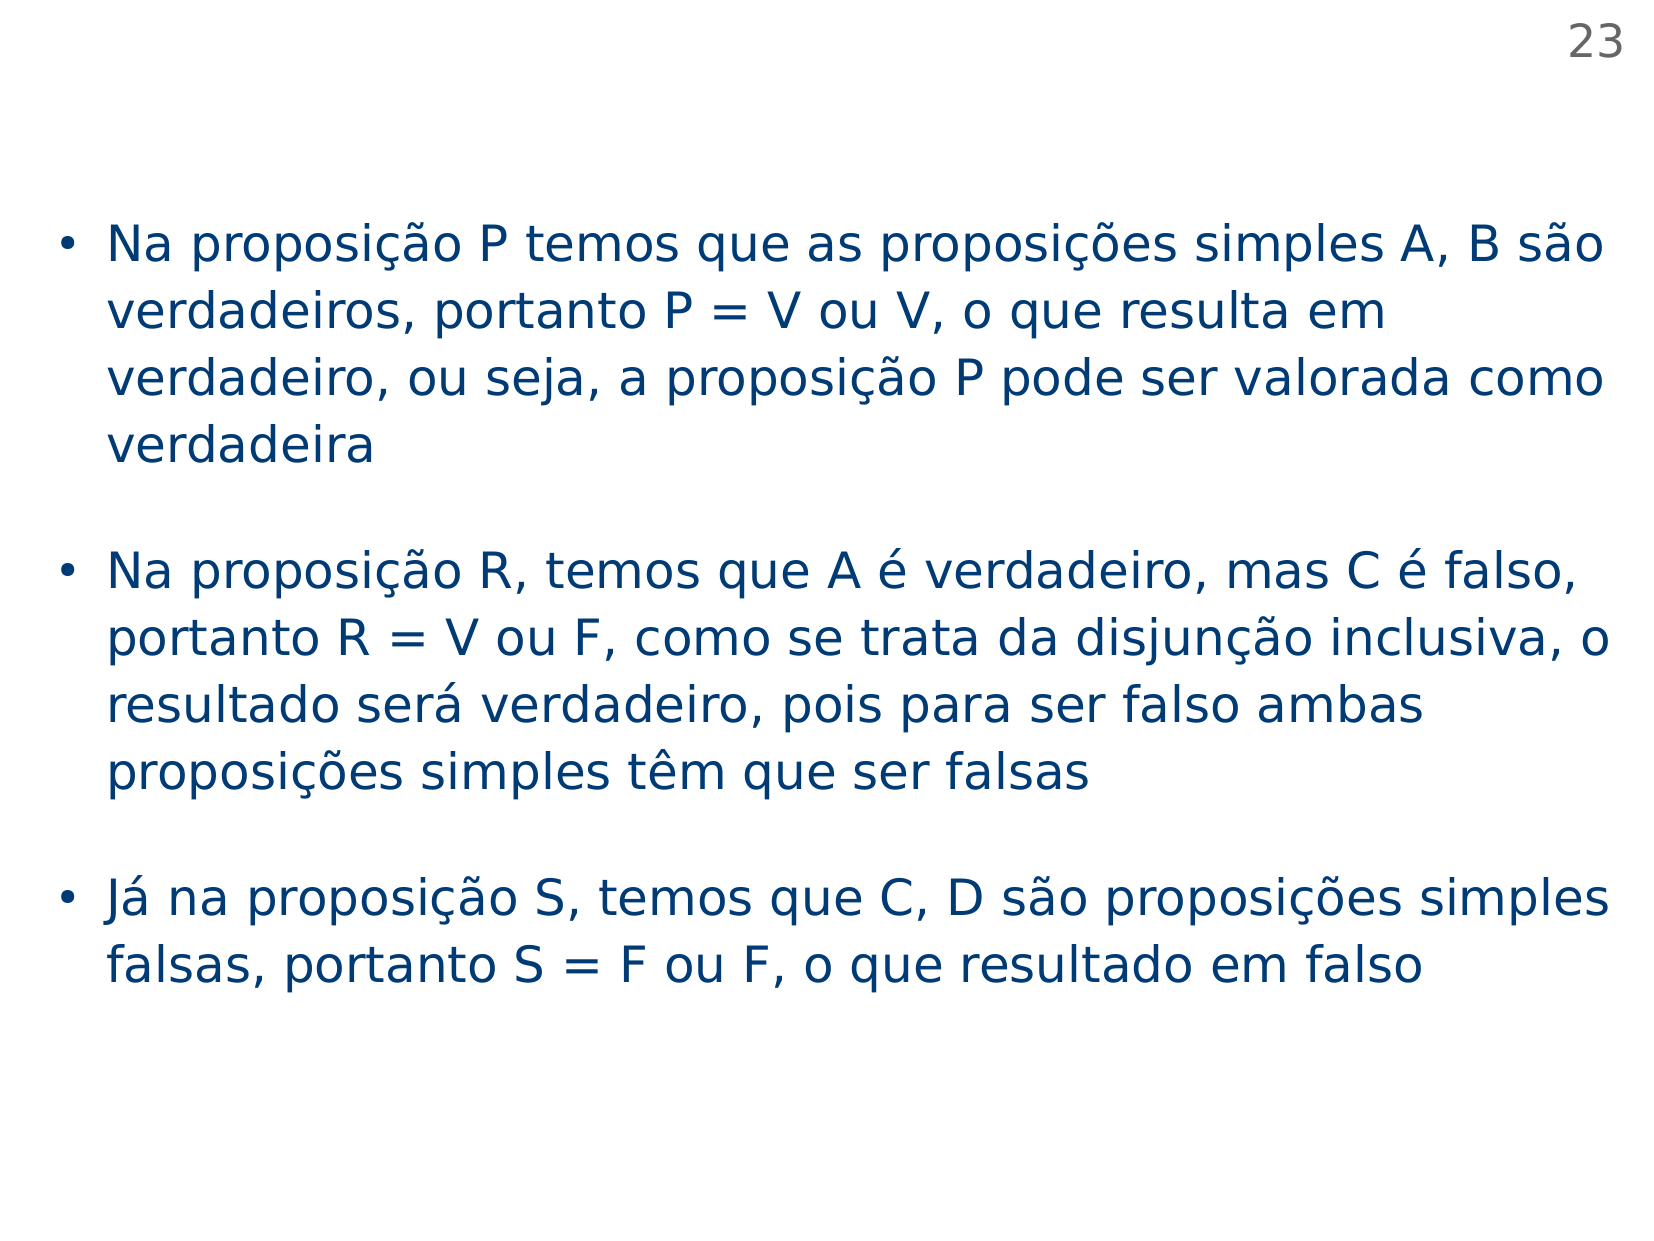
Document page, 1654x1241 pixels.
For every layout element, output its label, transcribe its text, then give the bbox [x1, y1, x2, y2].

list Na proposição P temos que as proposições simples A, B são verdadeiros, portanto P = V ou V, o que resulta em verdadeiro, ou seja, a proposição P pode ser valorada como verdadeira Na proposição R, temos que A é verdadeiro, mas C é falso, portanto R = V ou F, como se trata da disjunção inclusiva, o resultado será verdadeiro, pois para ser falso ambas proposições simples têm que ser falsas Já na proposição S, temos que C, D são proposições simples falsas, portanto S = F ou F, o que resultado em falso [59, 206, 1625, 1211]
